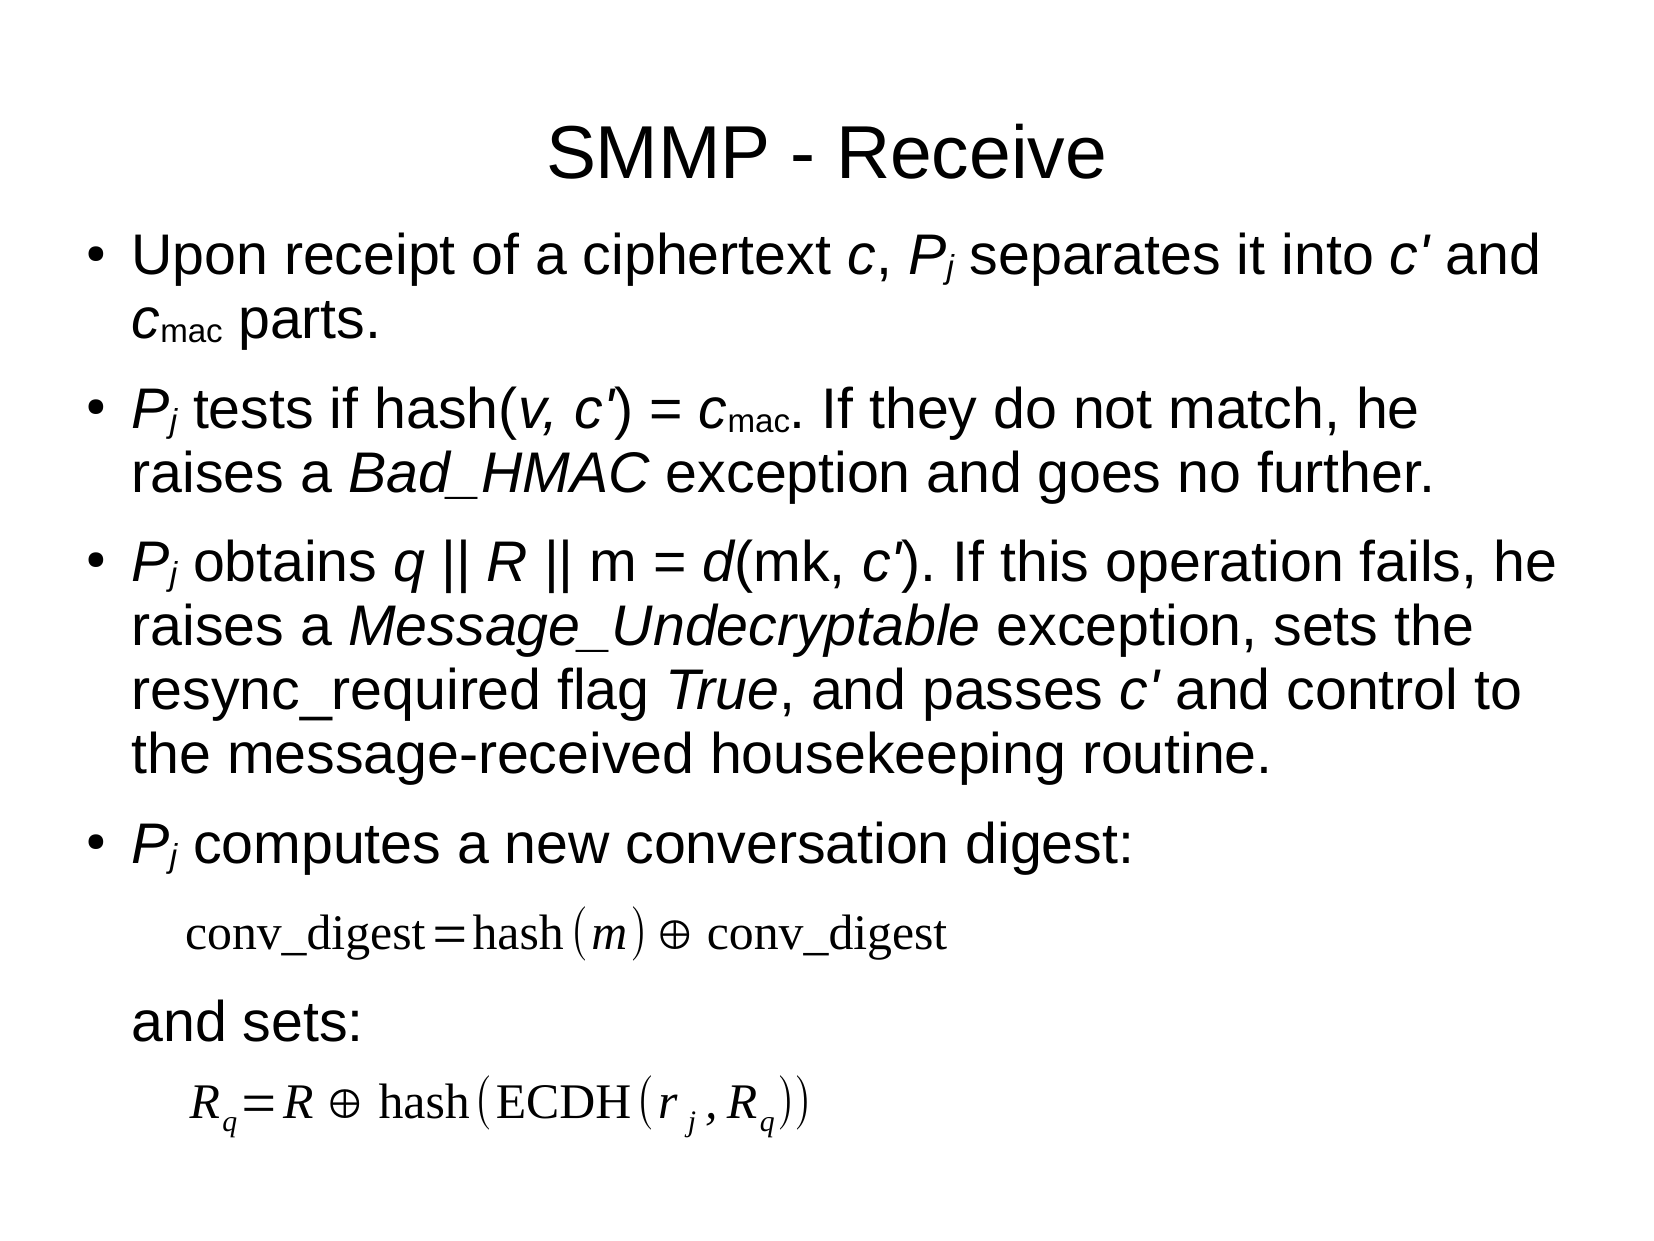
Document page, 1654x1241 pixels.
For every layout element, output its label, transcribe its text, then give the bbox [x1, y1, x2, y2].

list Upon receipt of a ciphertext c, Pj separates it into c' and cmac parts. Pj tests if hash(v, c') = cmac. If they do not match, he raises a Bad_HMAC exception and goes no further. Pj obtains q || R || m = d(mk, c'). If this operation fails, he raises a Message_Undecryptable exception, sets the resync_required flag True, and passes c' and control to the message-received housekeeping routine. Pj computes a new conversation digest: and sets: [70, 222, 1559, 1063]
chart [180, 1073, 818, 1138]
title SMMP - Receive [82, 49, 1571, 257]
chart [178, 904, 958, 964]
